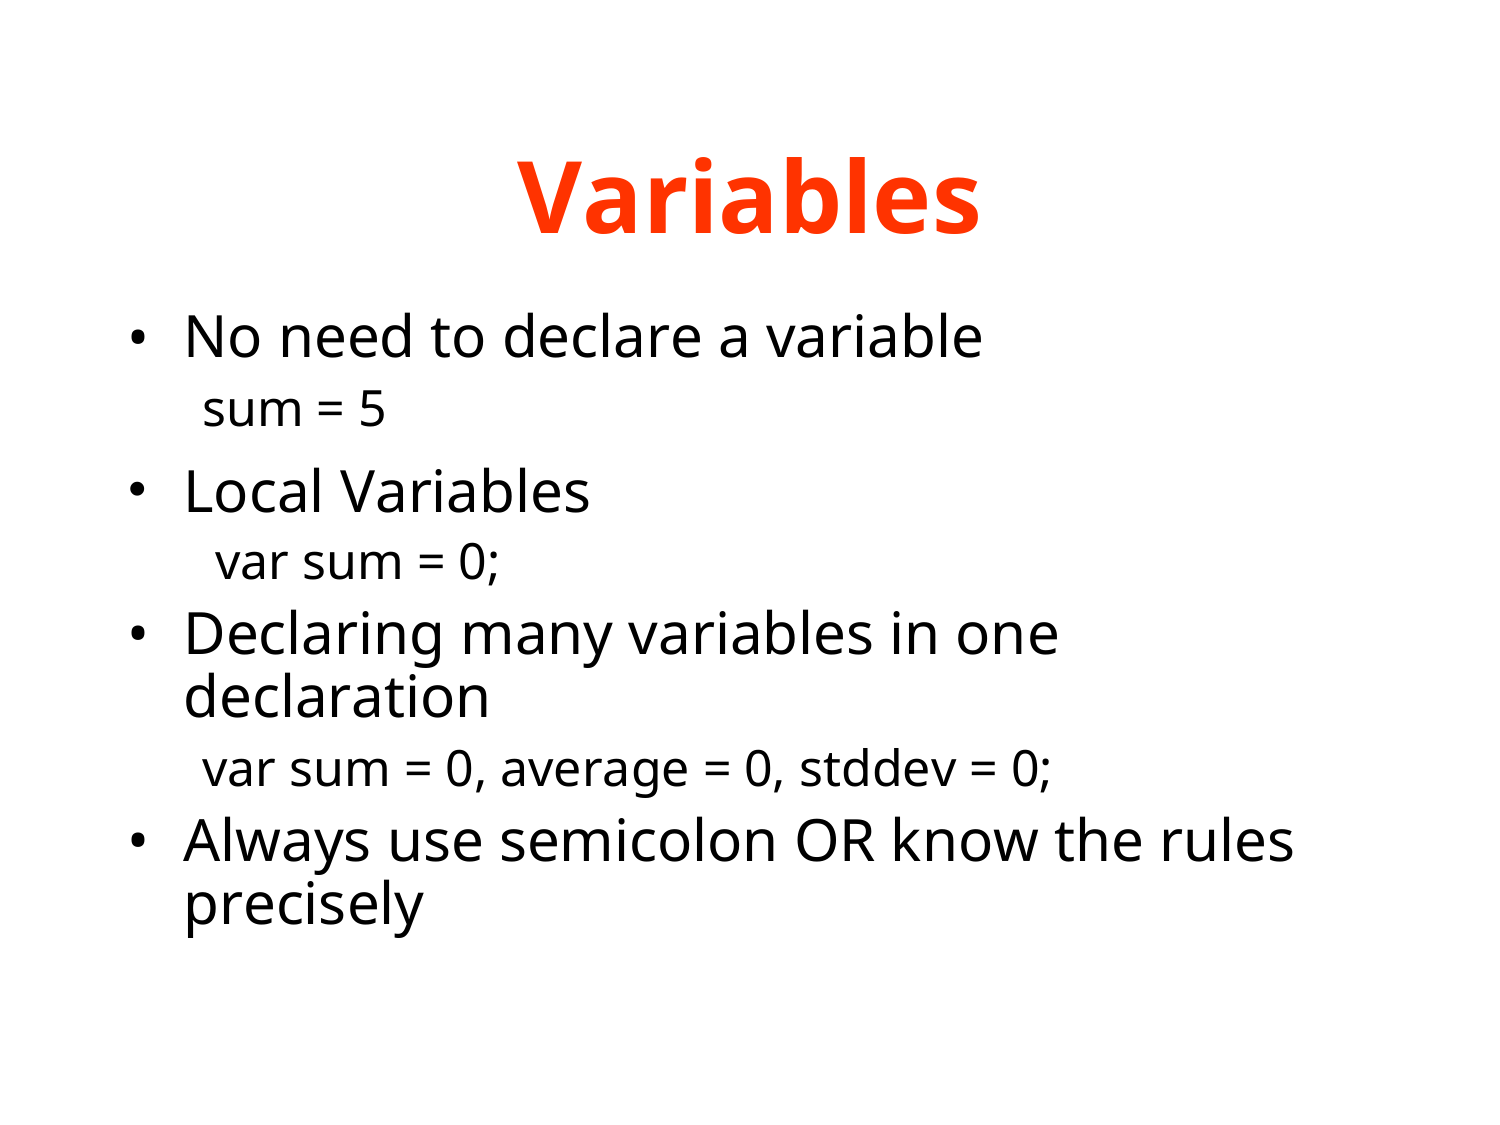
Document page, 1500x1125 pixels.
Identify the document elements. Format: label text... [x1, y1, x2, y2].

title Variables [112, 99, 1388, 288]
list No need to declare a variable sum = 5 Local Variables var sum = 0; Declaring many variables in one declaration var sum = 0, average = 0, stddev = 0; Always use semicolon OR know the rules precisely [112, 299, 1388, 976]
